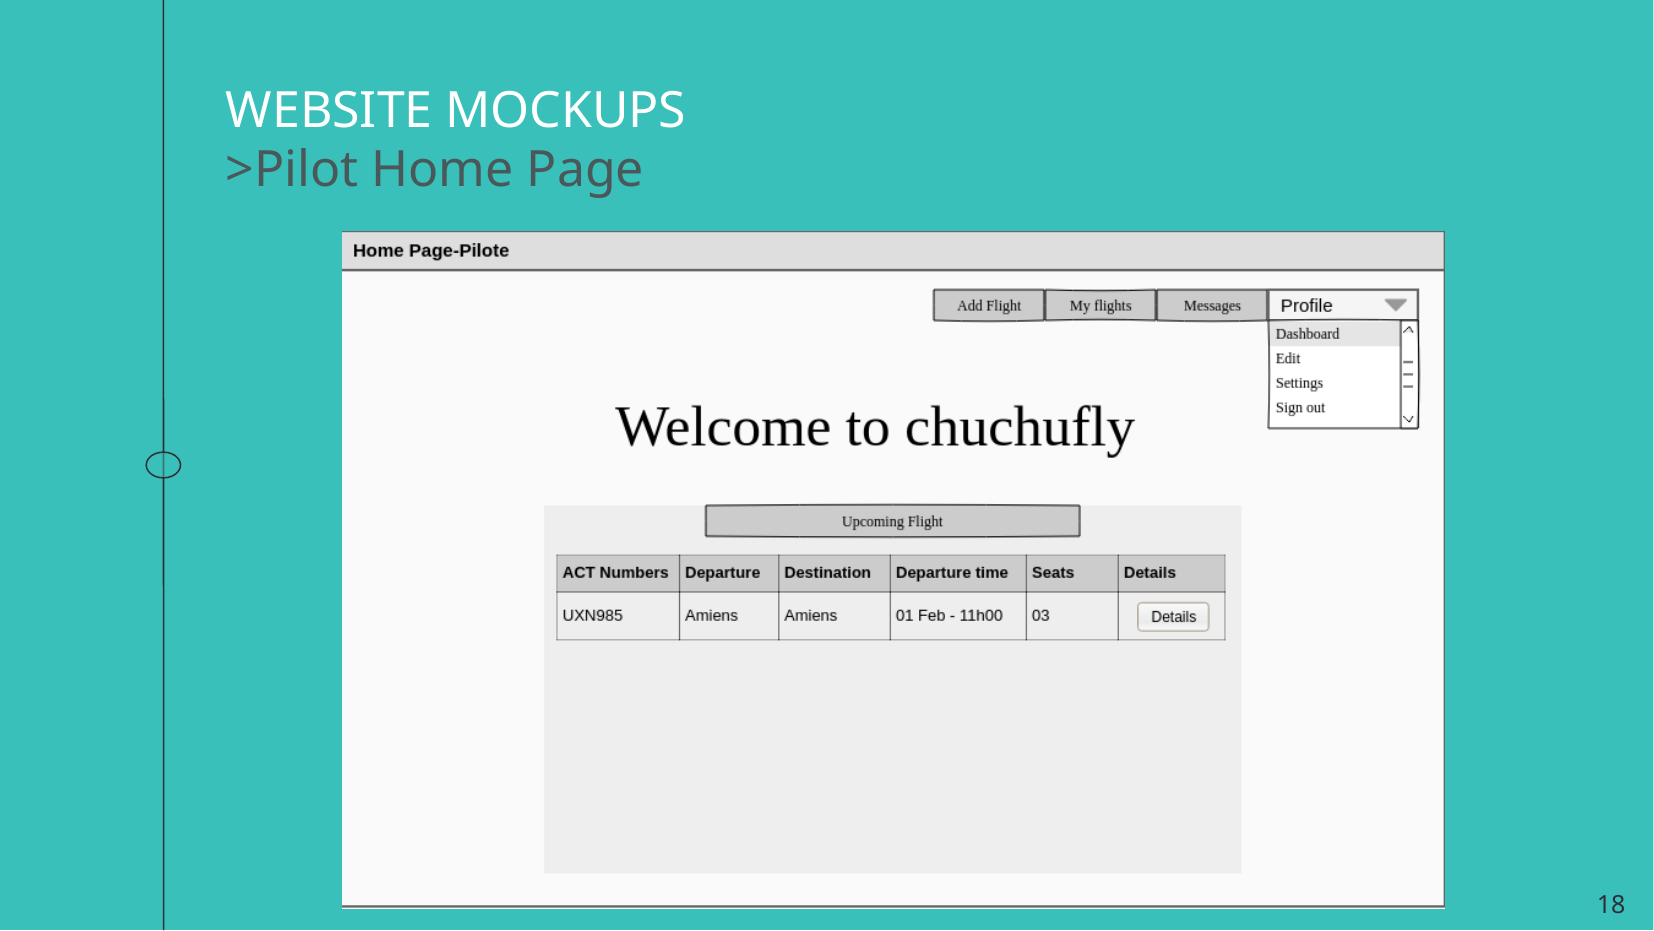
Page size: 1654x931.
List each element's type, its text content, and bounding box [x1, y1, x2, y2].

slide_number <numéro> [1541, 873, 1641, 931]
title >Pilot Home Page [210, 153, 1451, 212]
title WEBSITE MOCKUPS [210, 90, 1451, 153]
picture [342, 231, 1445, 909]
